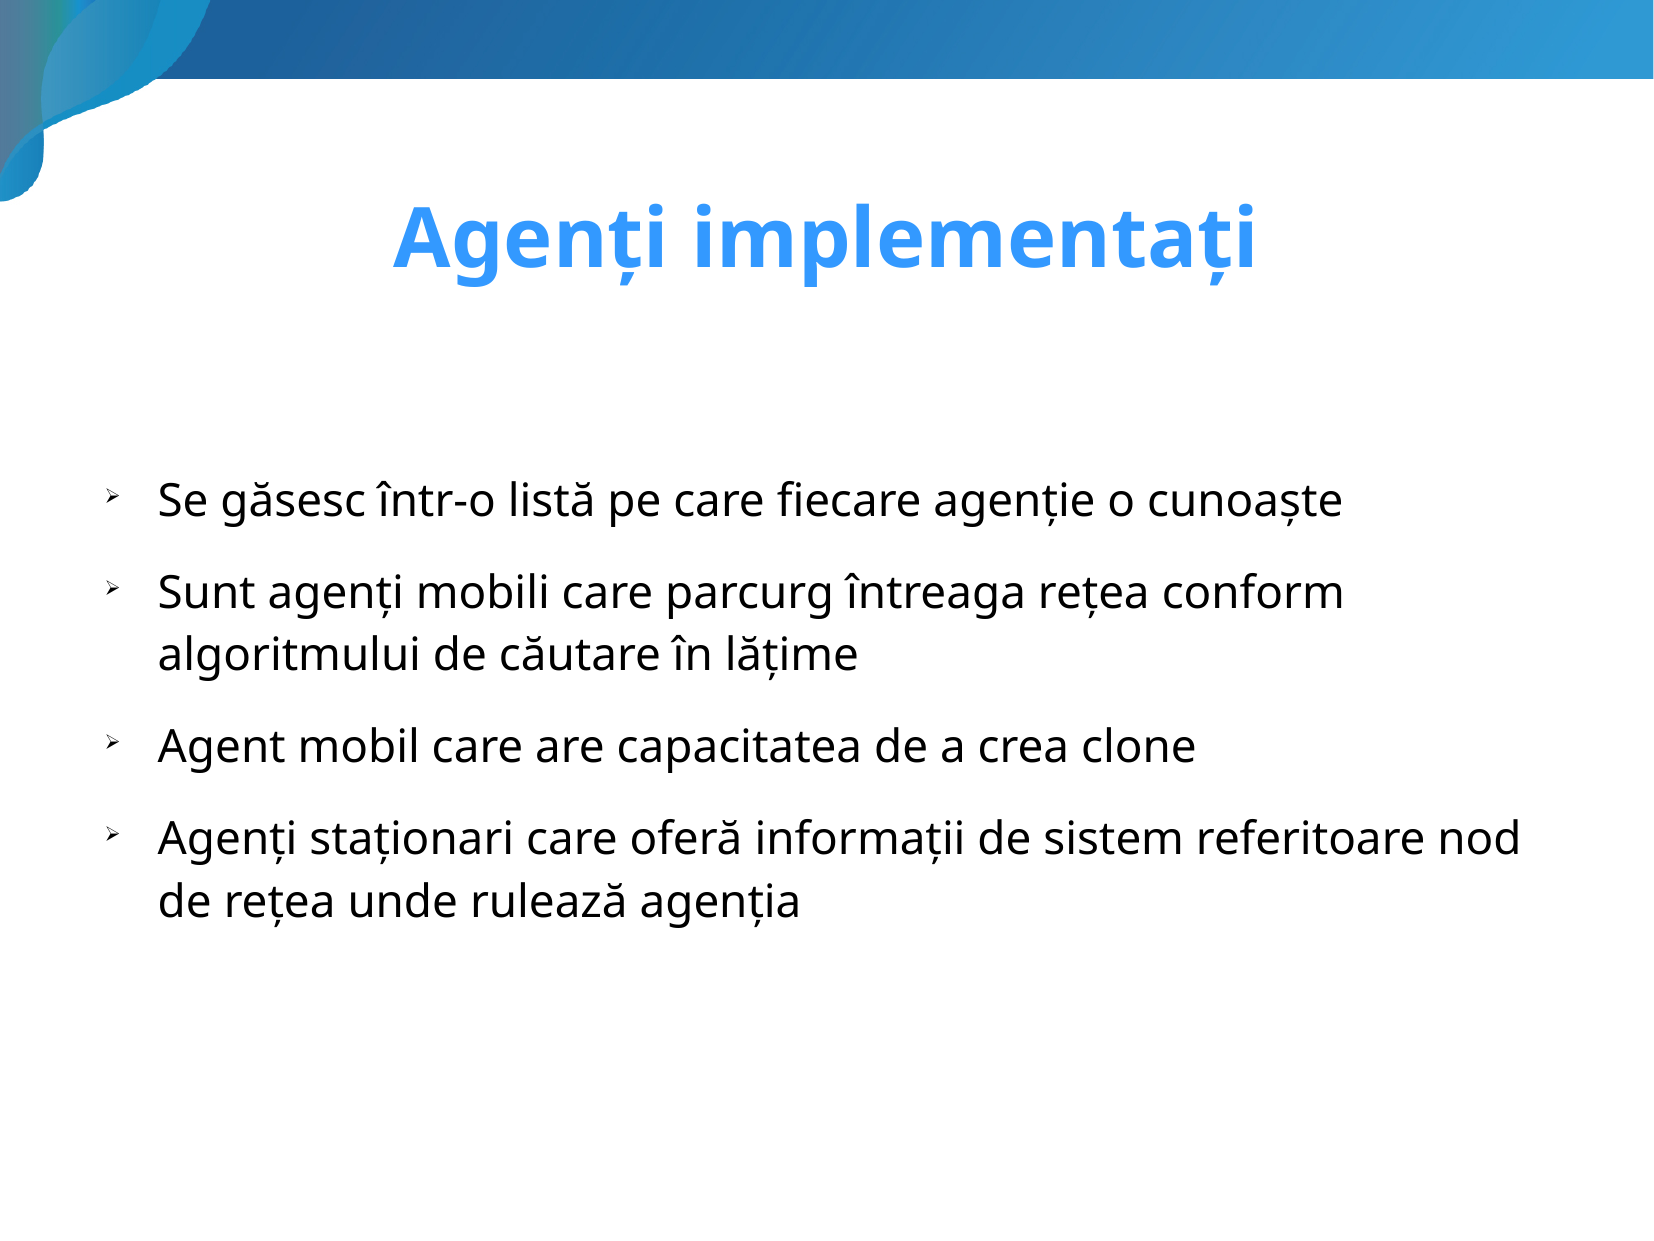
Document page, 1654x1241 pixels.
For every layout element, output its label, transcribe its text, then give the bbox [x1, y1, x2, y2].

picture [0, 0, 1654, 1241]
list Se găsesc într-o listă pe care fiecare agenție o cunoaște Sunt agenți mobili care parcurg întreaga rețea conform algoritmului de căutare în lățime Agent mobil care are capacitatea de a crea clone Agenți staționari care oferă informații de sistem referitoare nod de rețea unde rulează agenția [86, 375, 1576, 1095]
title Agenți implementați [82, 132, 1571, 340]
